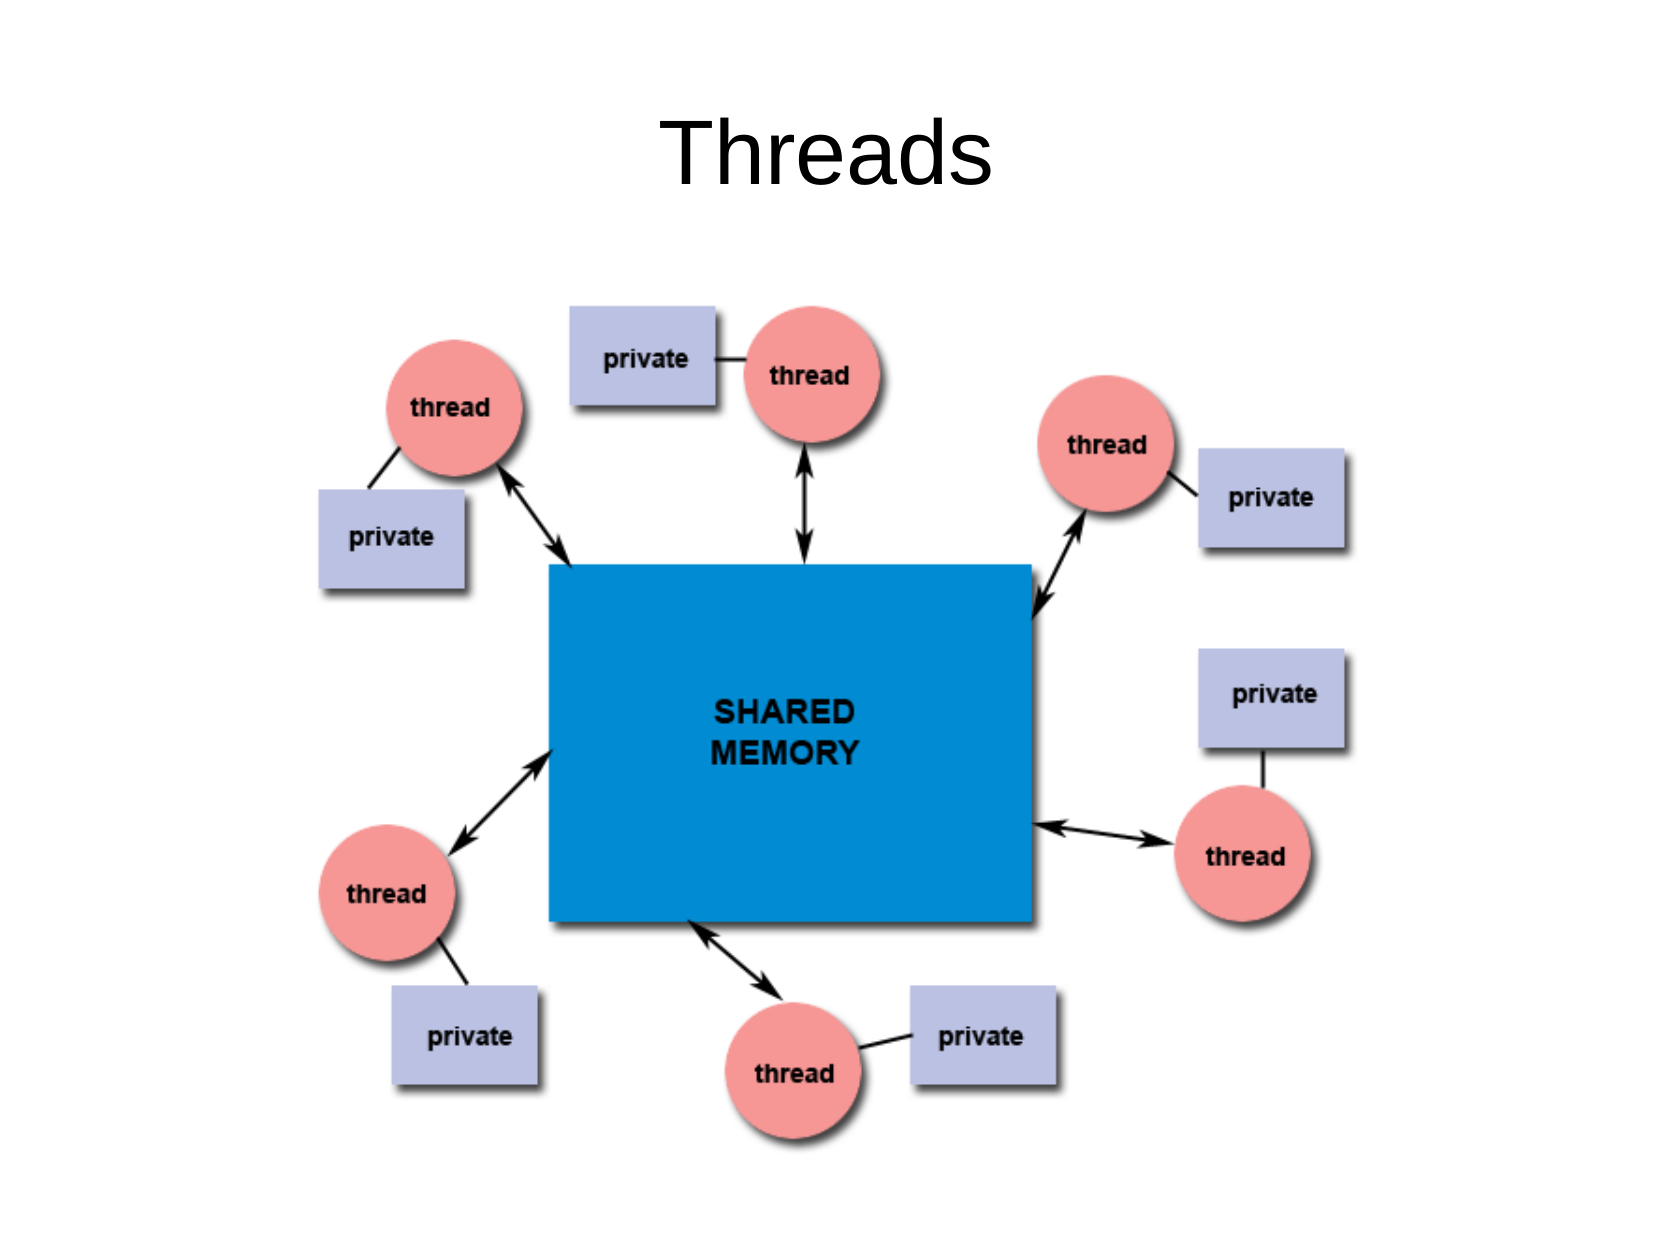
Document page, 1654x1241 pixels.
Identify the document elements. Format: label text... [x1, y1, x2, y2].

picture [291, 254, 1371, 1173]
title Threads [82, 49, 1571, 257]
